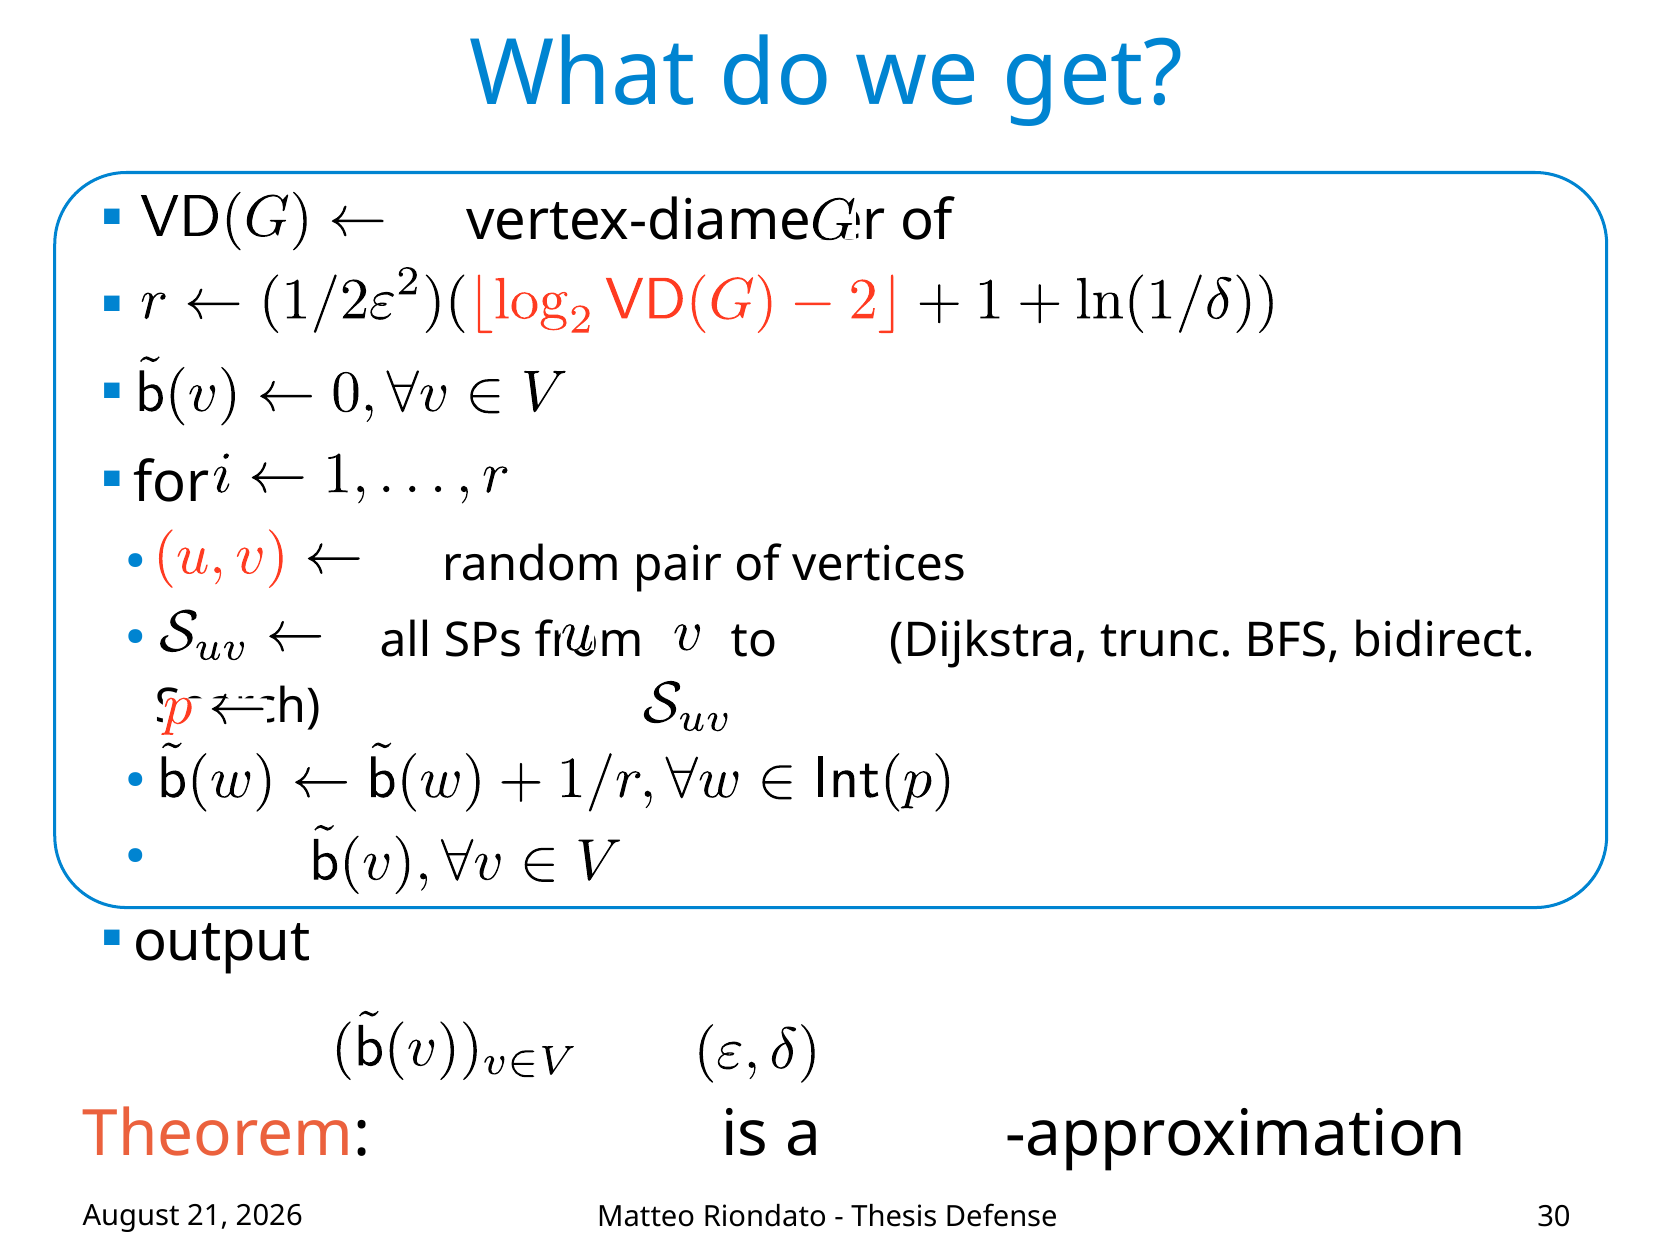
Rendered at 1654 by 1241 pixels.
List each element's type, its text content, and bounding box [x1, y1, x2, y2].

list vertex-diameter of for random pair of vertices all SPs from to (Dijkstra, trunc. BFS, bidirect. Search) random element of output Theorem: is a -approximation [82, 180, 1571, 906]
text_box [140, 267, 1279, 334]
text_box [156, 742, 955, 812]
list vertex-diameter of for random pair of vertices all SPs from to (Dijkstra, trunc. BFS, bidirect. Search) random element of output Theorem: is a -approximation [82, 895, 1571, 1186]
text_box [331, 1010, 577, 1081]
text_box [642, 680, 731, 732]
text_box [672, 624, 704, 651]
text_box [153, 529, 364, 588]
text_box [161, 693, 267, 735]
text_box [560, 624, 595, 651]
text_box [810, 197, 856, 241]
text_box [309, 825, 623, 895]
text_box [159, 609, 325, 661]
text_box [140, 191, 387, 251]
title What do we get? [82, 0, 1571, 139]
text_box [134, 356, 568, 426]
text_box [693, 1024, 821, 1083]
text_box [212, 453, 511, 504]
